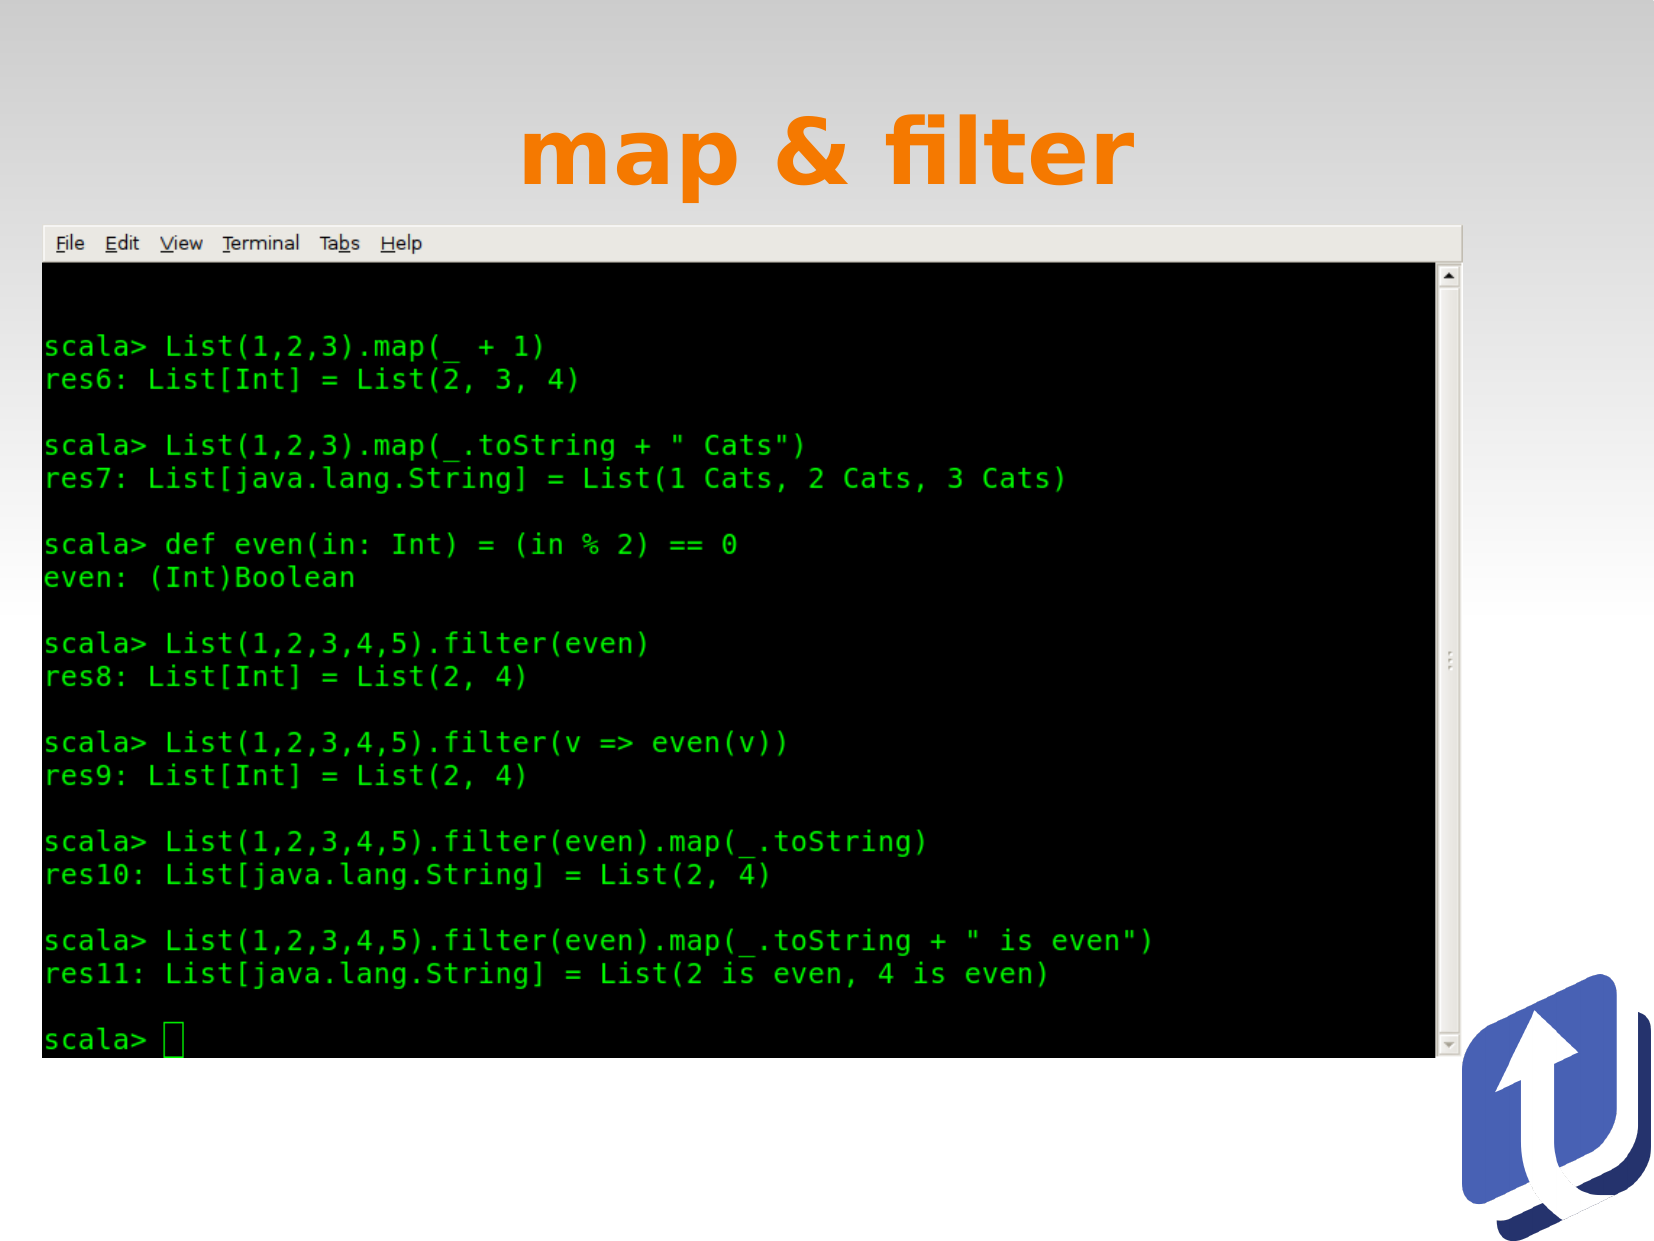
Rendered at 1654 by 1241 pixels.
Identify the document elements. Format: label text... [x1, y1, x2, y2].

title map & filter [82, 56, 1571, 250]
picture [42, 224, 1651, 1241]
